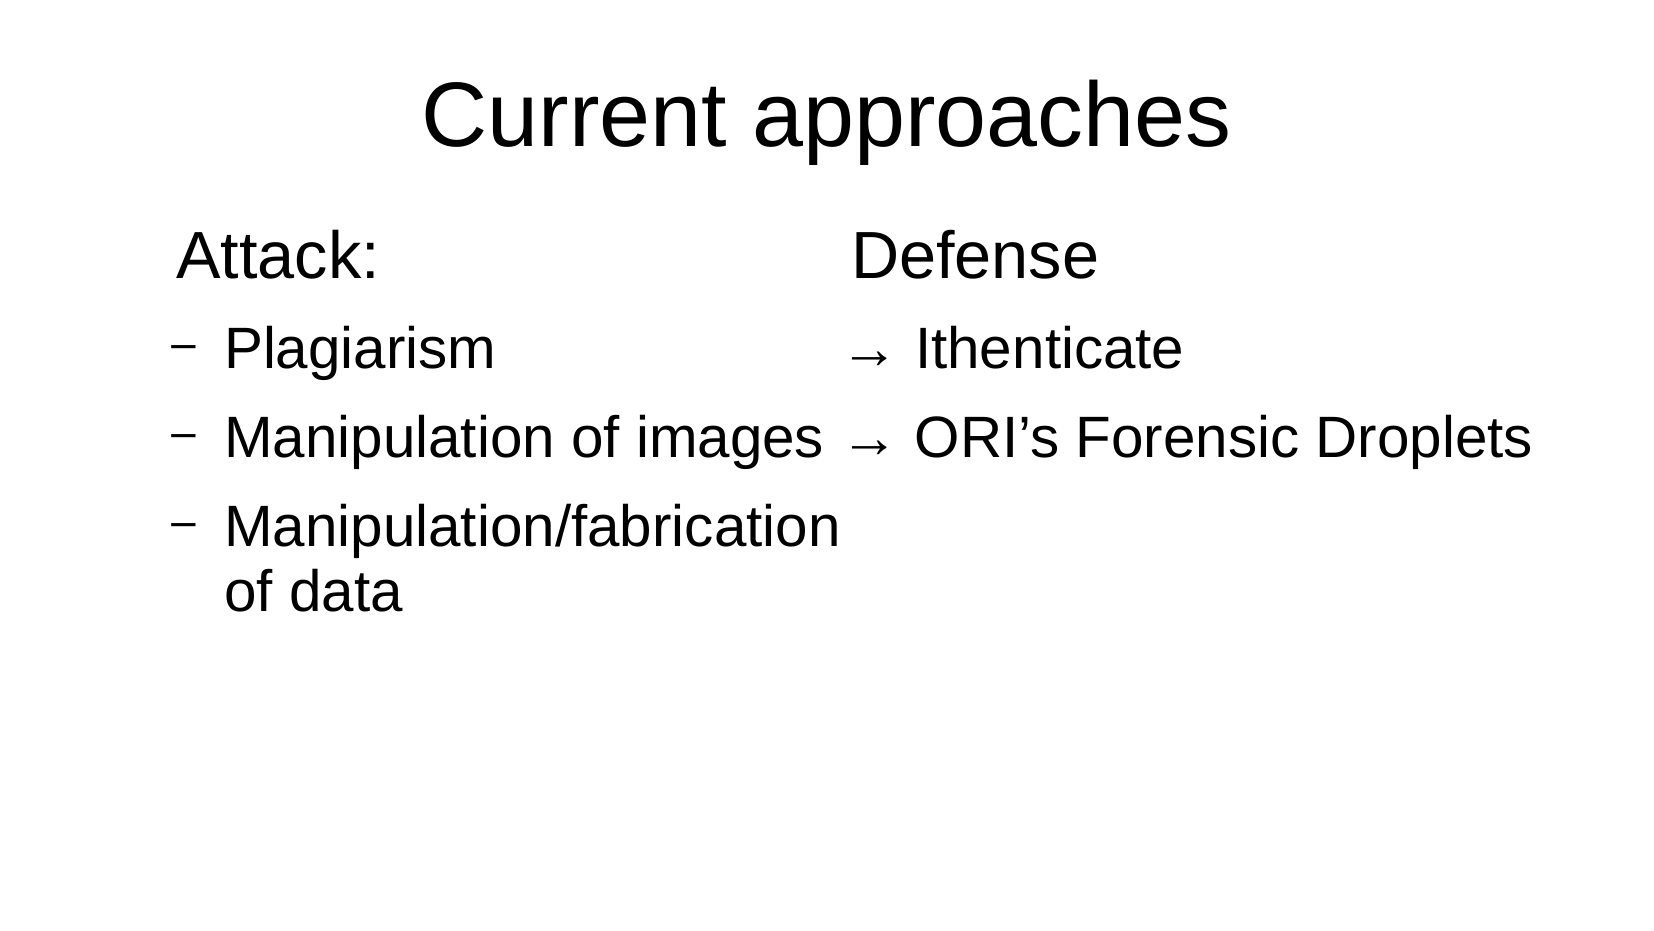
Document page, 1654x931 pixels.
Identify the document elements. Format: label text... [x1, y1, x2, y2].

title Current approaches [82, 37, 1571, 193]
list Attack: Defense Plagiarism → Ithenticate Manipulation of images → ORI’s Forensic Droplets Manipulation/fabrication of data [82, 217, 1571, 758]
